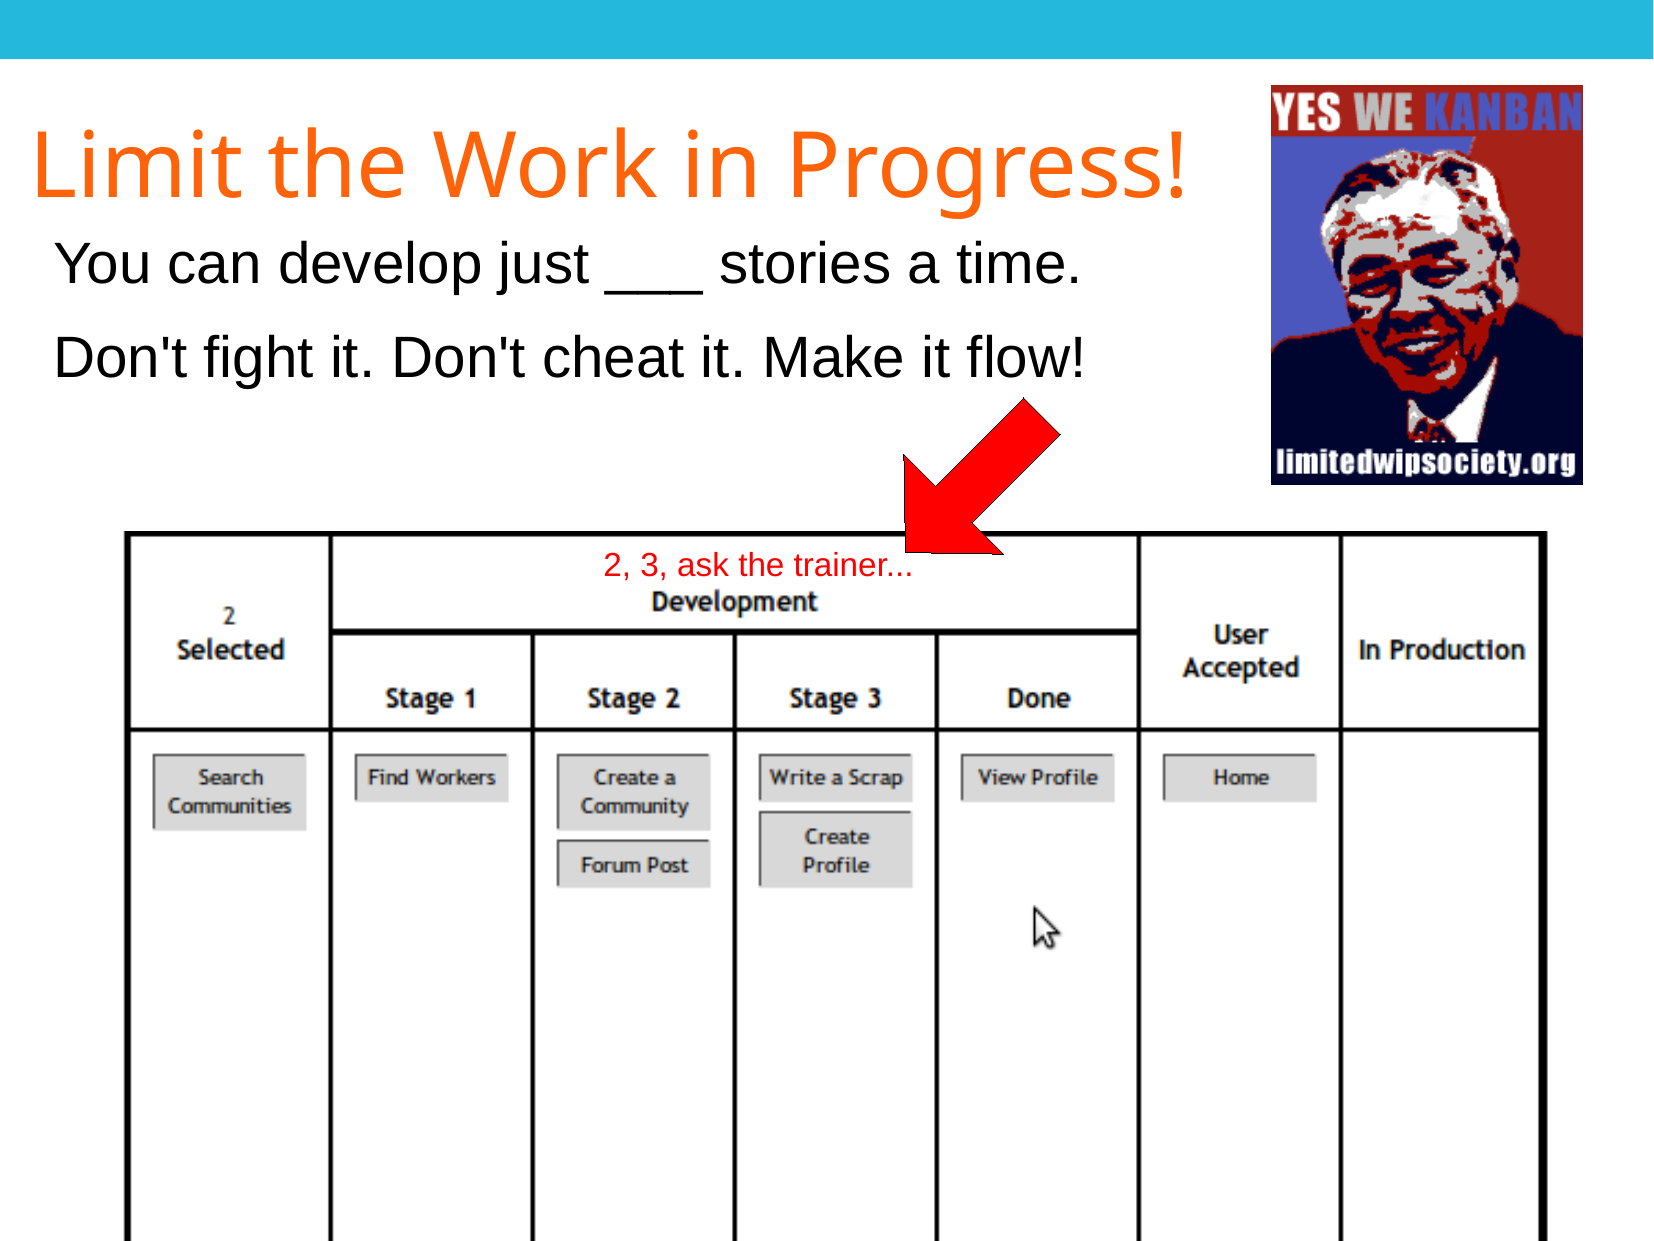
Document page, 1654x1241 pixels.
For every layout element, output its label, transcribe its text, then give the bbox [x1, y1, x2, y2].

picture [1271, 85, 1583, 485]
text_box [905, 526, 1004, 555]
picture [82, 531, 1589, 1241]
list You can develop just ___ stories a time. Don't fight it. Don't cheat it. Make it flow! [0, 230, 1577, 526]
text_box 2, 3, ask the trainer... [588, 538, 930, 591]
title Limit the Work in Progress! [29, 58, 1565, 230]
